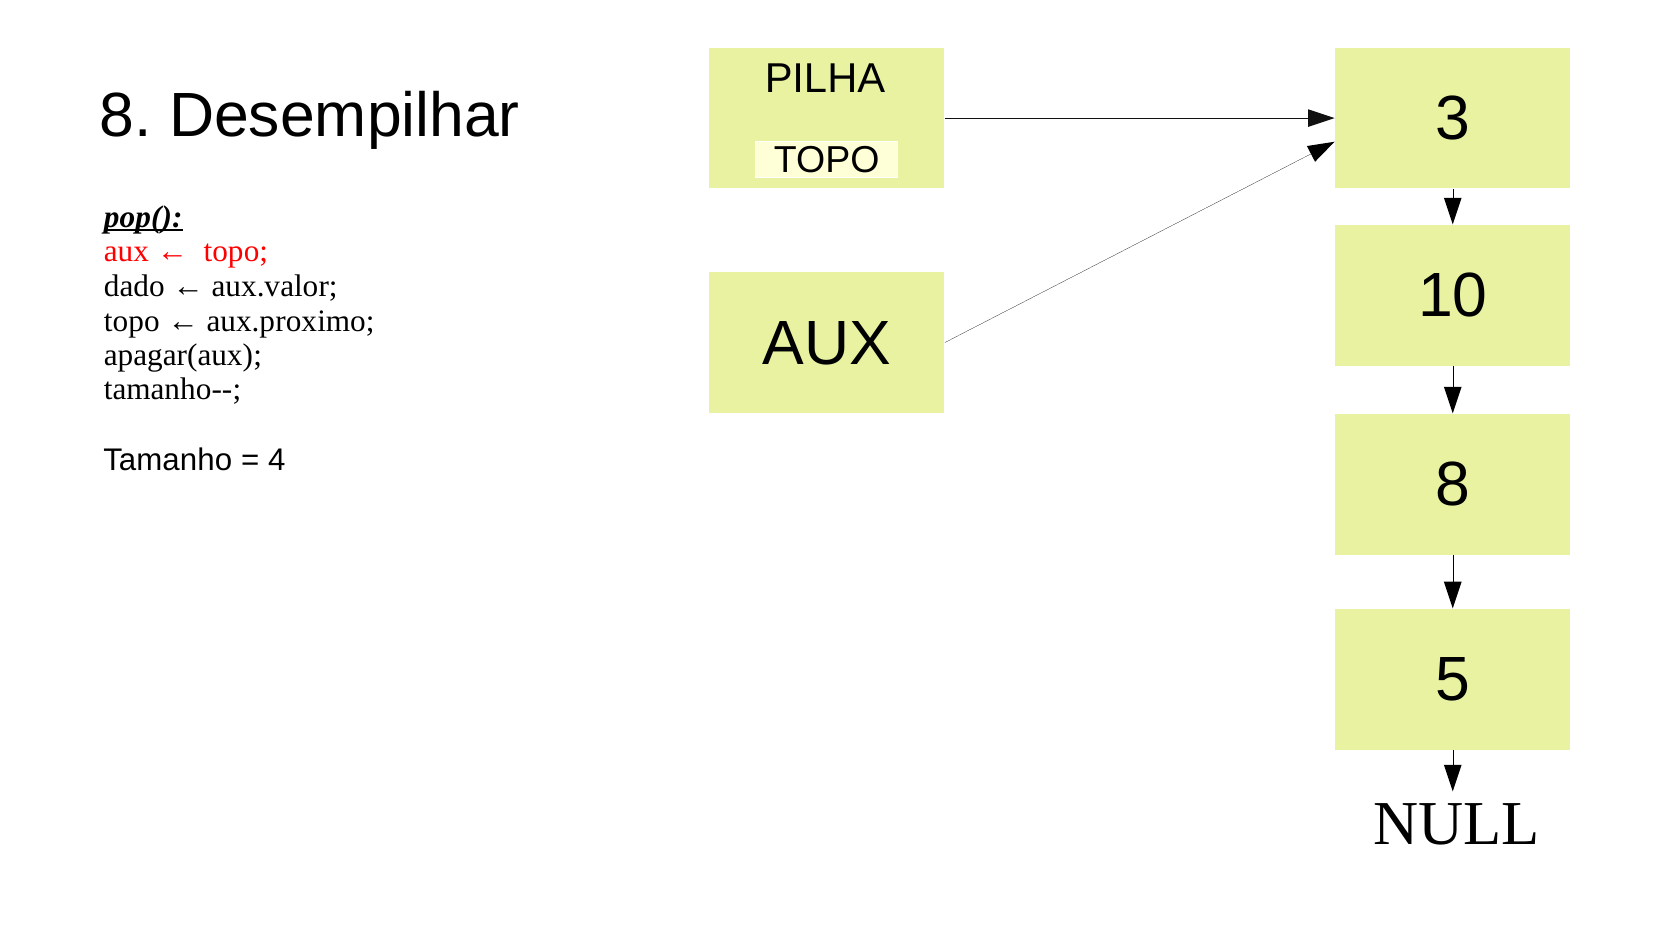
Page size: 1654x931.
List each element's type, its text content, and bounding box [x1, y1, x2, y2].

text_box pop(): aux ← topo; dado ← aux.valor; topo ← aux.proximo; apagar(aux); tamanho--; [89, 192, 390, 415]
text_box [708, 47, 945, 189]
text_box AUX [708, 271, 945, 414]
text_box 8 [1334, 413, 1571, 556]
text_box 3 [1334, 47, 1571, 189]
text_box PILHA [750, 47, 904, 109]
text_box TOPO [755, 141, 898, 178]
text_box 10 [1334, 224, 1571, 367]
title 8. Desempilhar [1238, 144, 1453, 193]
text_box 5 [1334, 608, 1571, 751]
text_box NULL [1358, 781, 1560, 863]
text_box Tamanho = 4 [88, 434, 303, 485]
title 8. Desempilhar [82, 37, 1571, 193]
title 8. Desempilhar [1454, 189, 1571, 193]
